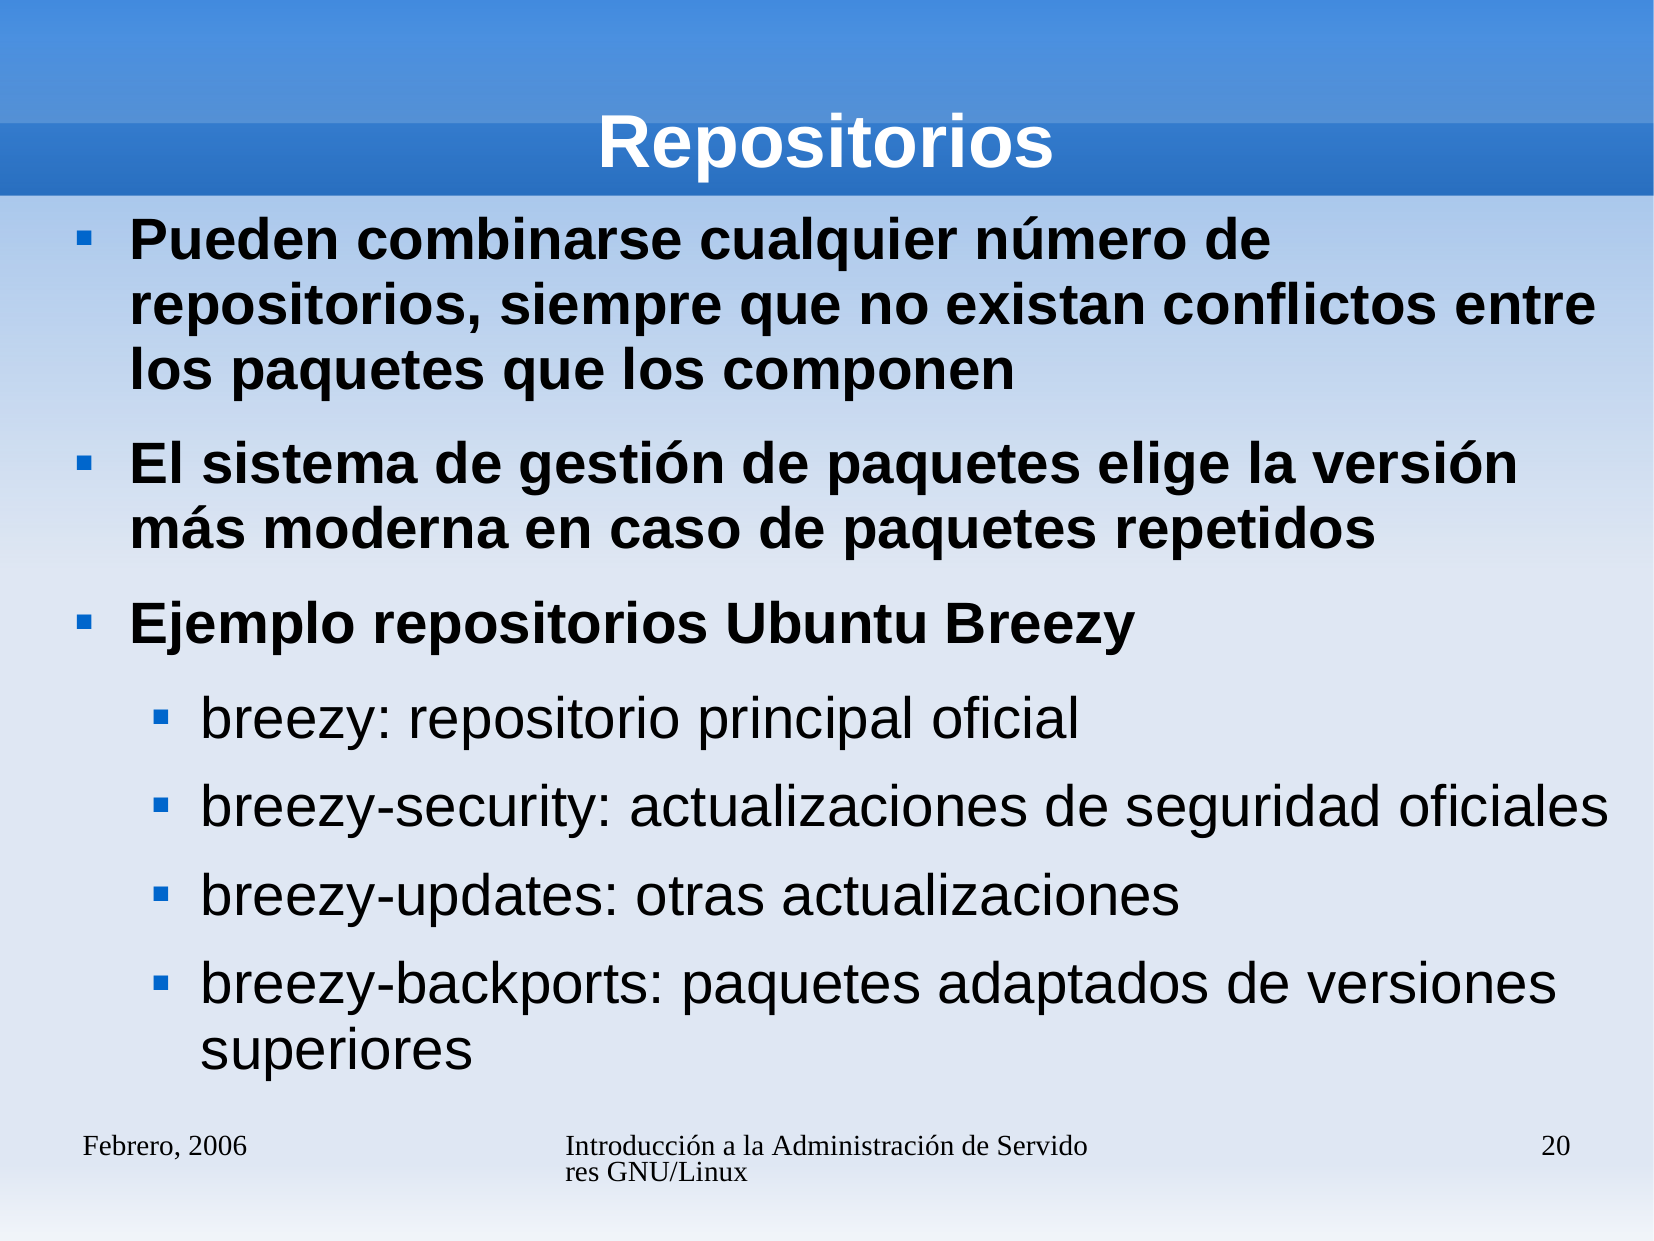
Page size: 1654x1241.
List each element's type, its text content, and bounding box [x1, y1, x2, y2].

list Pueden combinarse cualquier número de repositorios, siempre que no existan conflictos entre los paquetes que los componen El sistema de gestión de paquetes elige la versión más moderna en caso de paquetes repetidos Ejemplo repositorios Ubuntu Breezy breezy: repositorio principal oficial breezy-security: actualizaciones de seguridad oficiales breezy-updates: otras actualizaciones breezy-backports: paquetes adaptados de versiones superiores [59, 206, 1625, 1182]
picture [0, 0, 1654, 1241]
title Repositorios [88, 37, 1565, 206]
